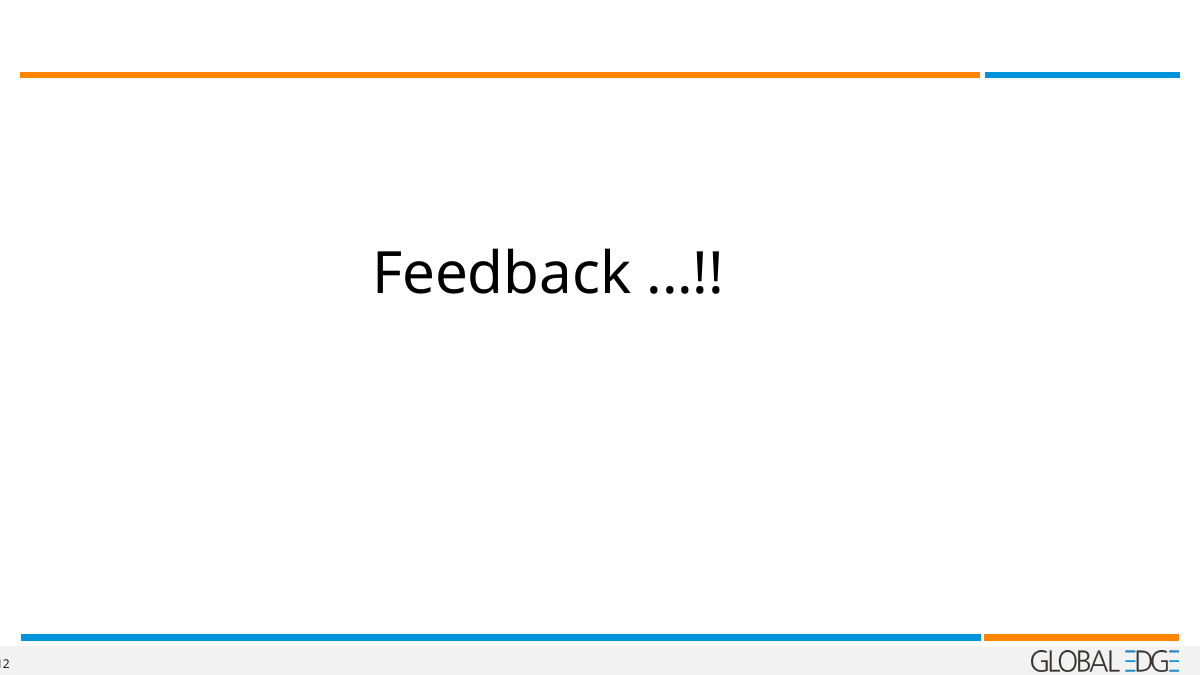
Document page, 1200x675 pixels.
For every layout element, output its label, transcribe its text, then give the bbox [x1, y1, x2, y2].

text_box Feedback ...!! [357, 224, 785, 308]
picture [1031, 650, 1179, 672]
